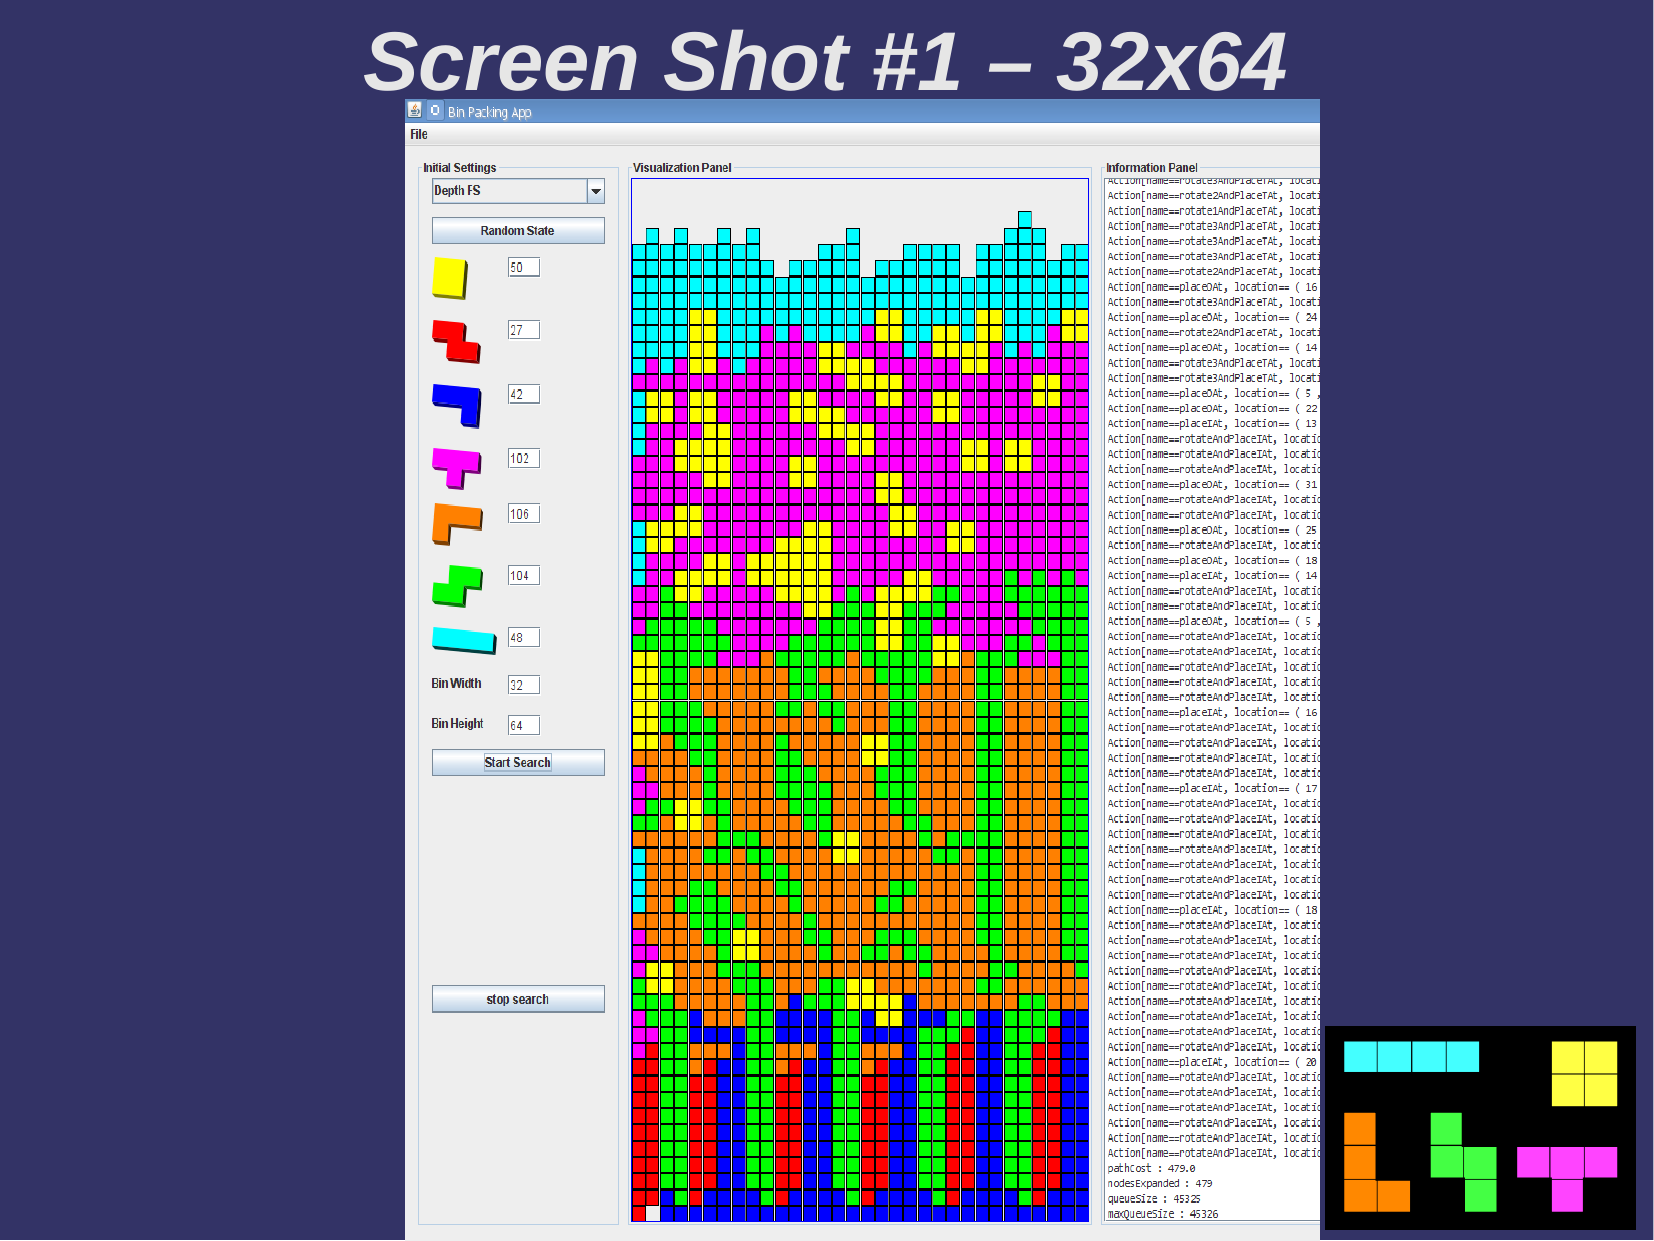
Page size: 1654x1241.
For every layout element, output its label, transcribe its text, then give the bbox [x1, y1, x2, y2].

picture [405, 99, 1321, 1241]
picture [1325, 1026, 1636, 1230]
title Screen Shot #1 – 32x64 [120, 0, 1533, 166]
